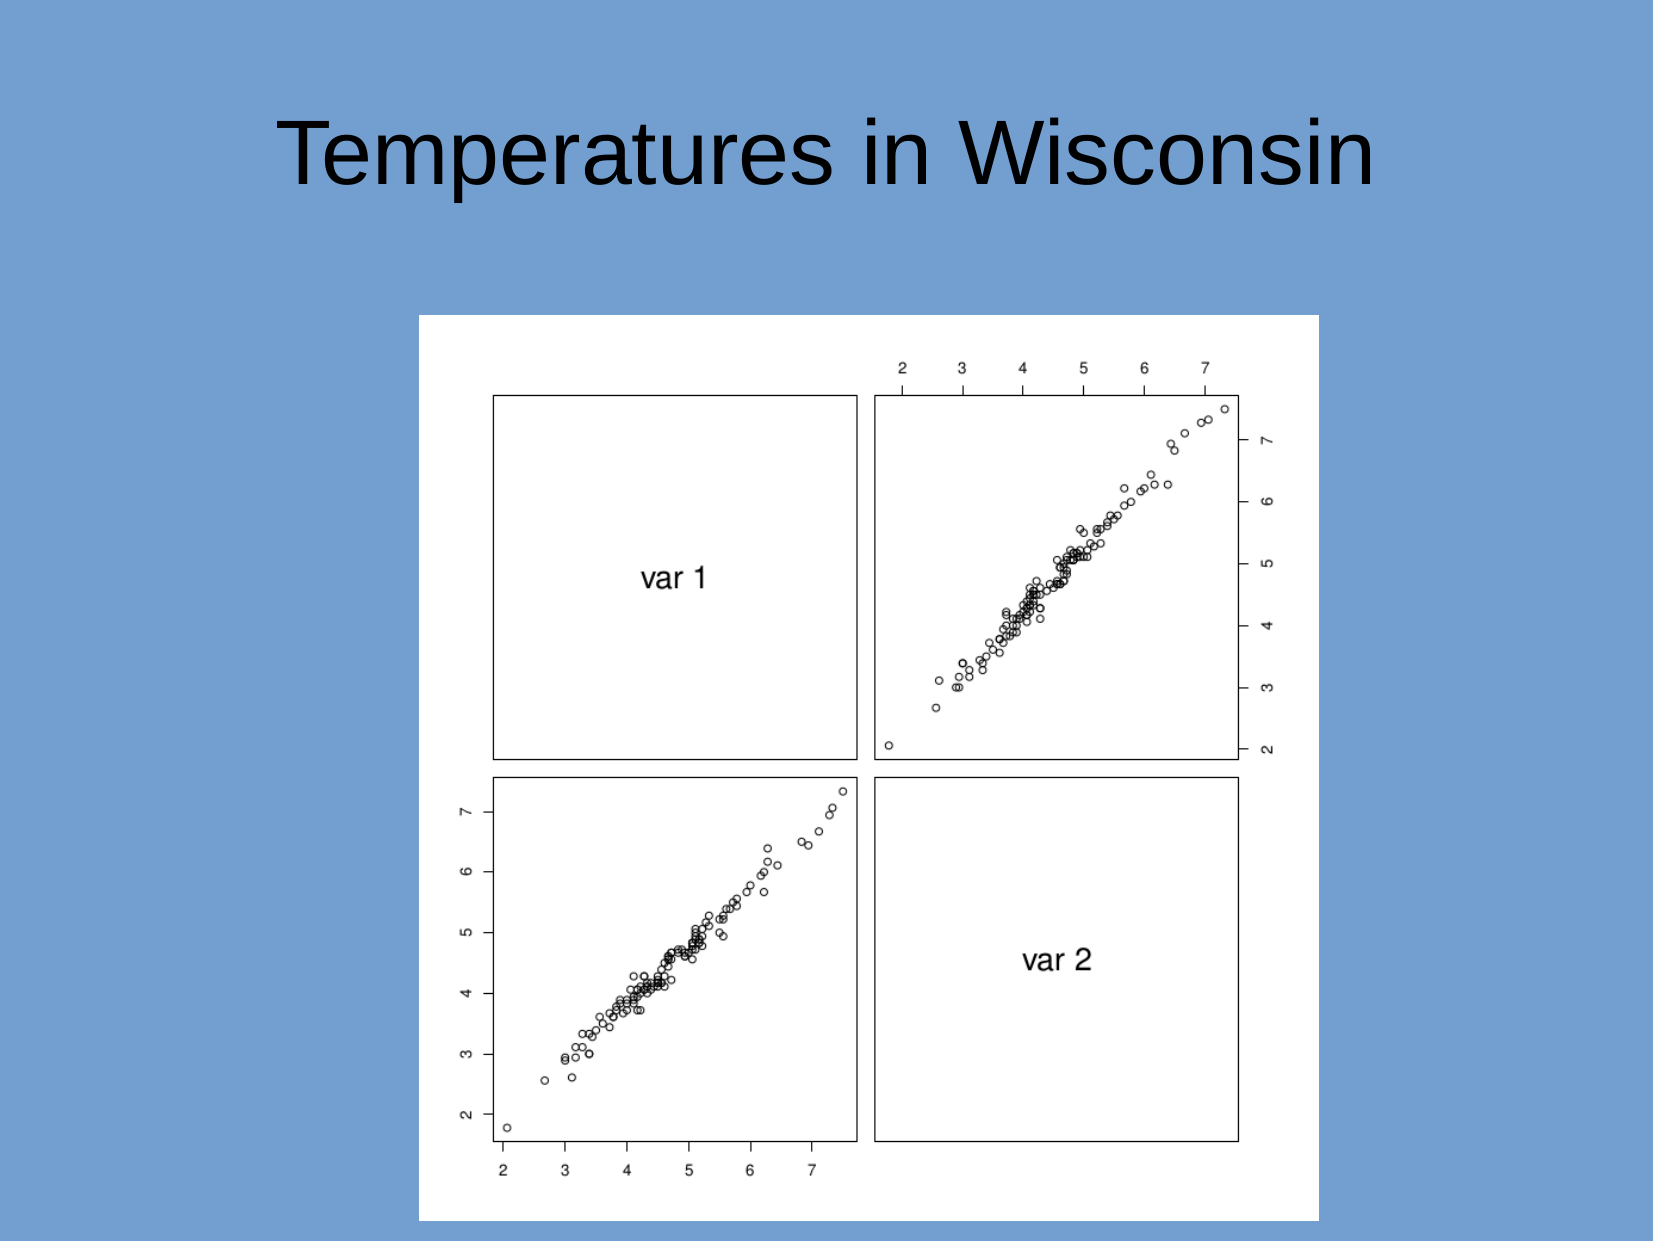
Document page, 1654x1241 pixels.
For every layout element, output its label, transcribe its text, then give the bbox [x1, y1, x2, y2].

picture [419, 315, 1319, 1221]
title Temperatures in Wisconsin [82, 49, 1571, 257]
